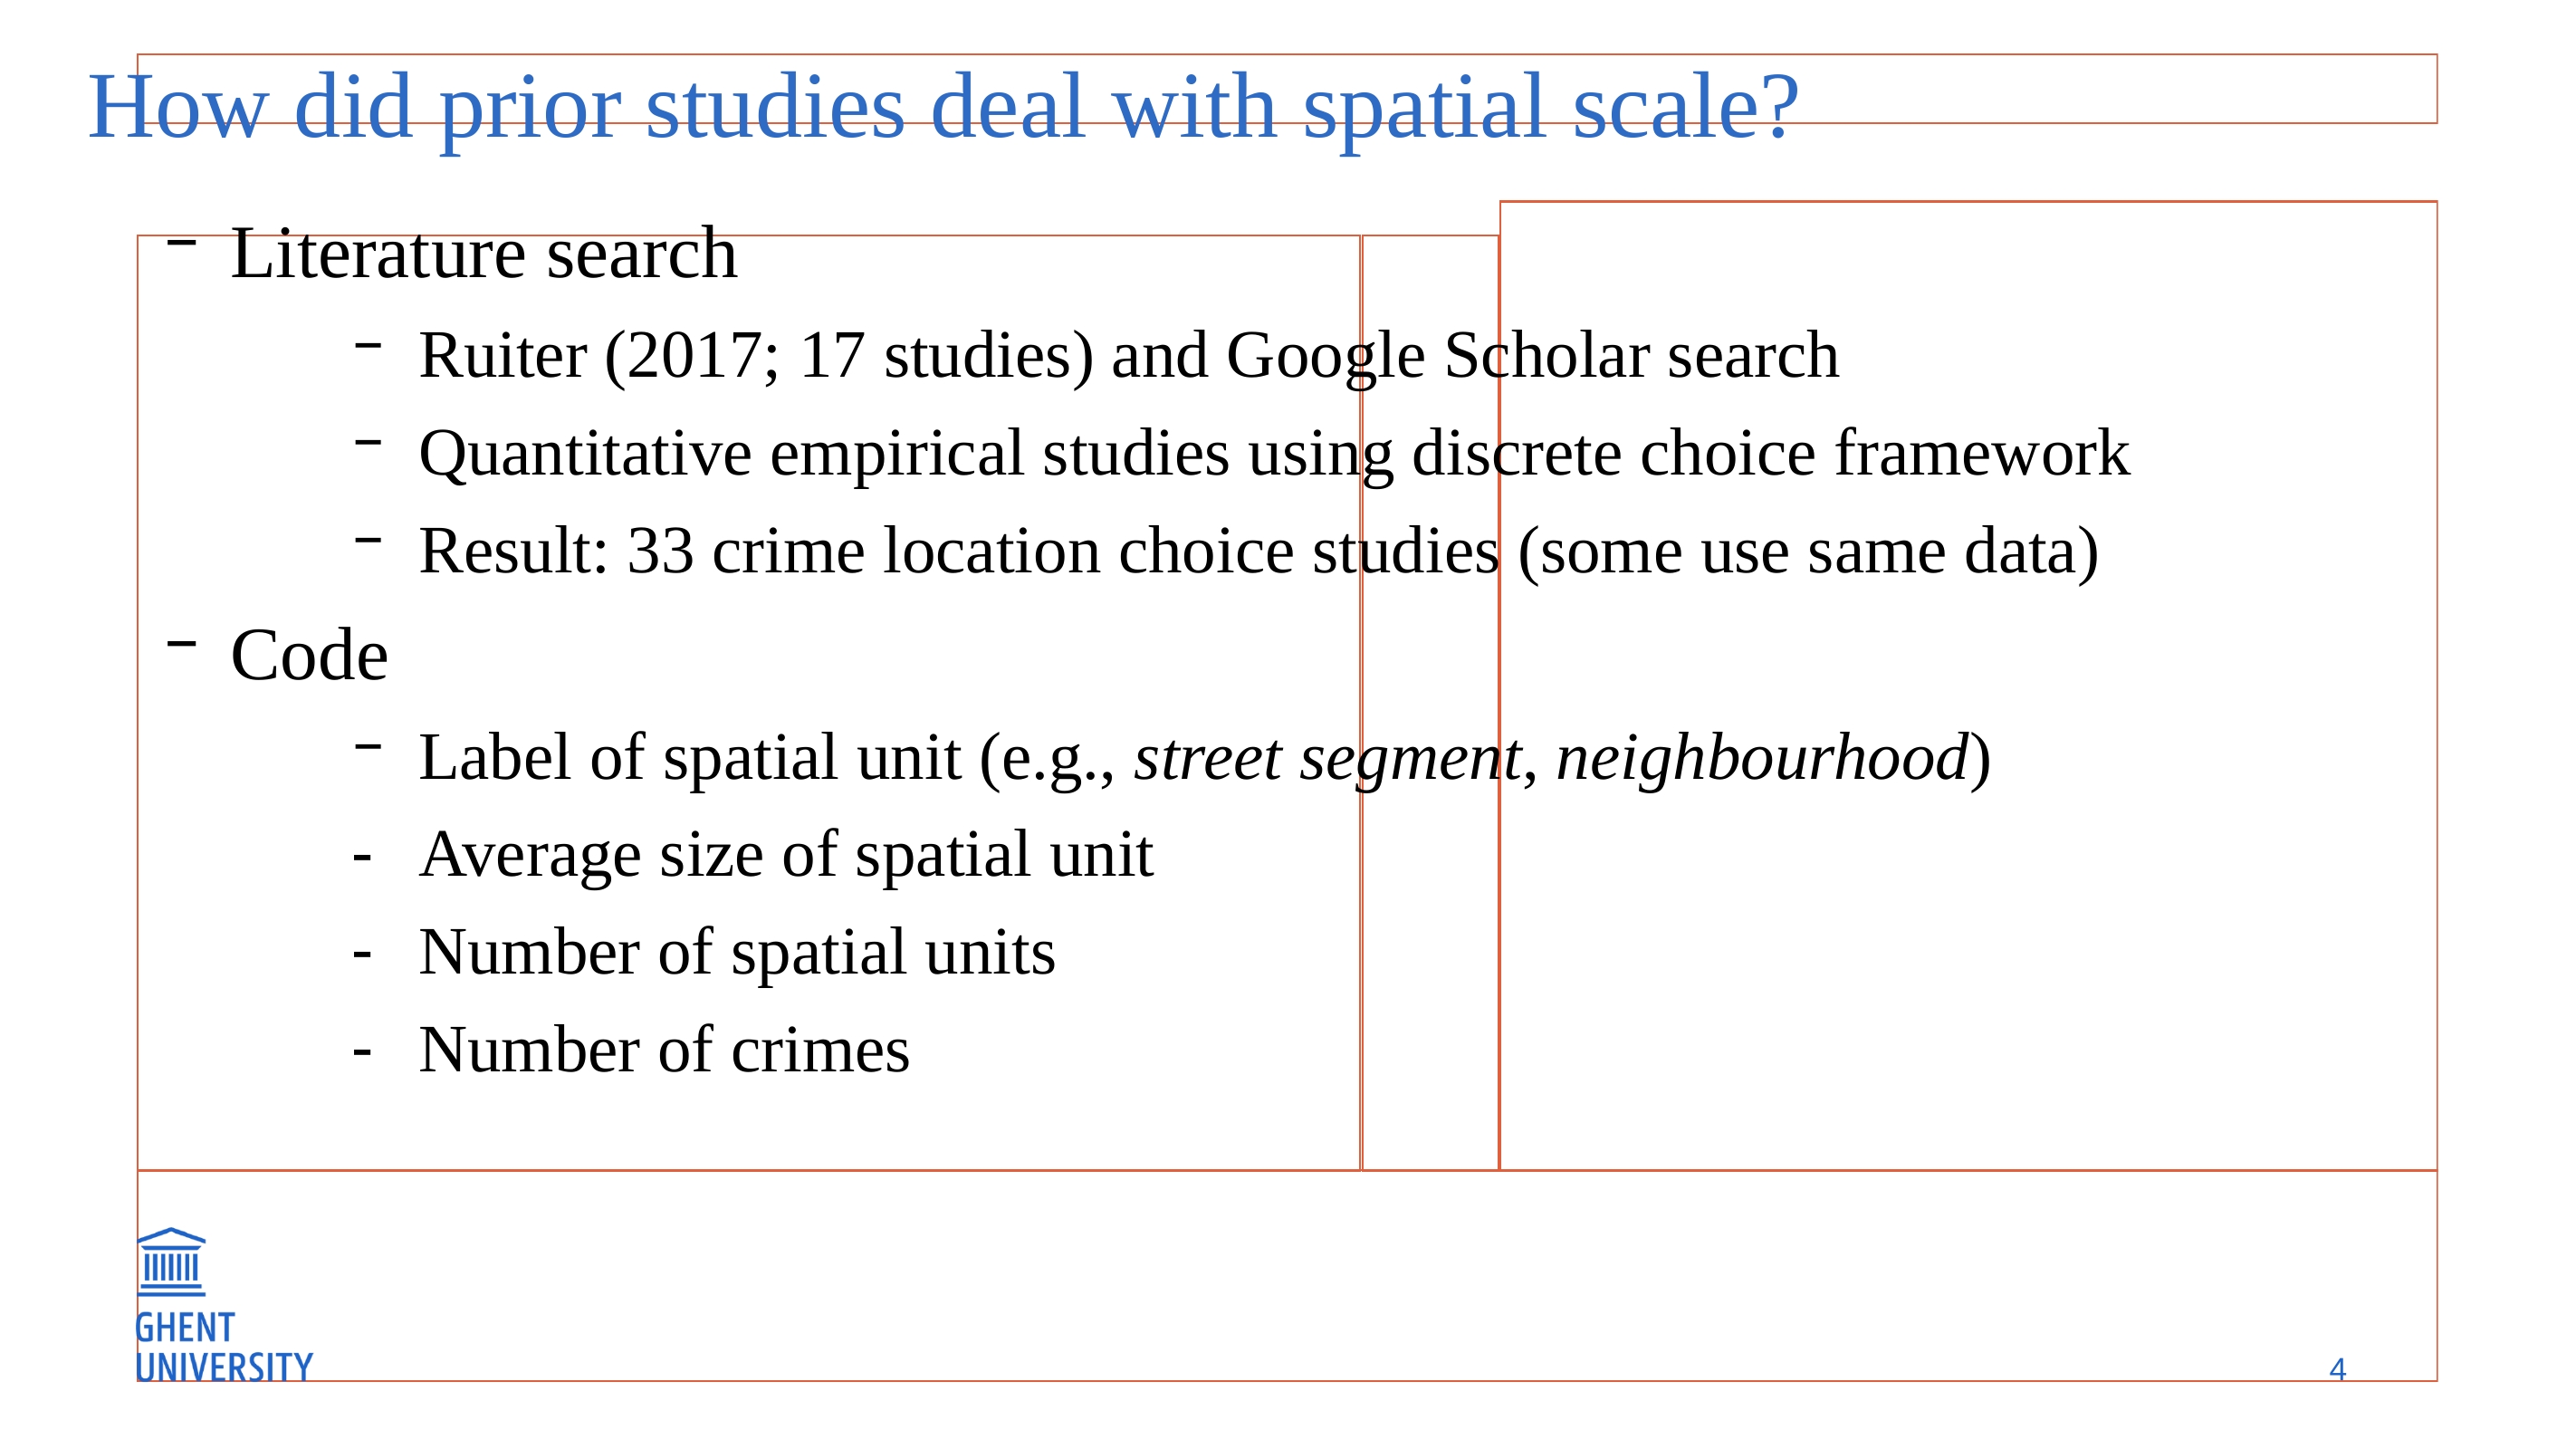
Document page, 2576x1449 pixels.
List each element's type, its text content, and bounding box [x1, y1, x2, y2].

text_box How did prior studies deal with spatial scale? [73, 35, 2292, 164]
list Literature search Ruiter (2017; 17 studies) and Google Scholar search Quantitative empirical studies using discrete choice framework Result: 33 crime location choice studies (some use same data) Code Label of spatial unit (e.g., street segment, neighbourhood) Average size of spatial unit Number of spatial units Number of crimes [124, 177, 2456, 1173]
text_box 5 [2315, 1329, 2453, 1407]
